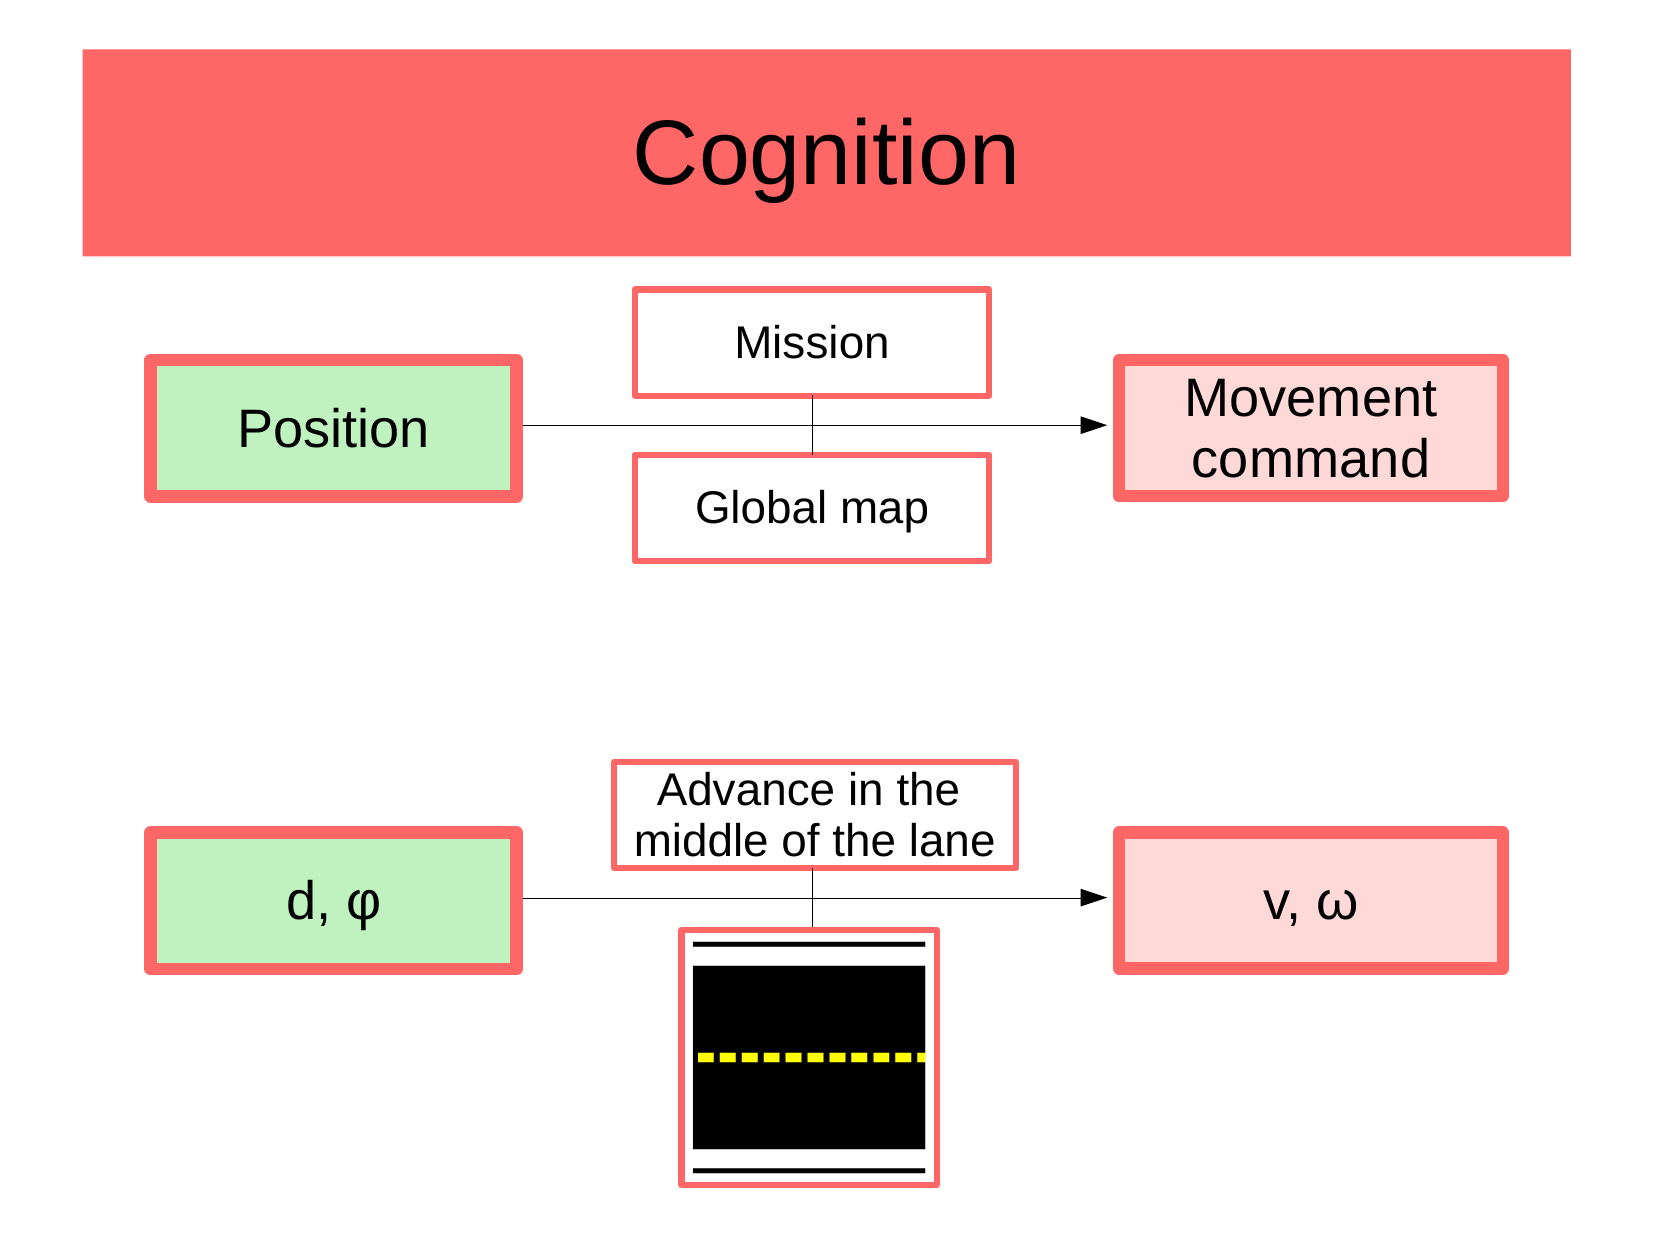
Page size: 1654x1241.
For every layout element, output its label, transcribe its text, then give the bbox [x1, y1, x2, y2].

picture [684, 933, 934, 1183]
text_box Mission [634, 289, 990, 396]
text_box v, ω [1119, 832, 1503, 969]
text_box Movement command [1119, 360, 1503, 497]
text_box Advance in the middle of the lane [614, 761, 1016, 869]
text_box d, φ [150, 832, 517, 969]
title Cognition [82, 49, 1571, 257]
text_box Global map [634, 454, 990, 562]
text_box Position [150, 360, 517, 497]
